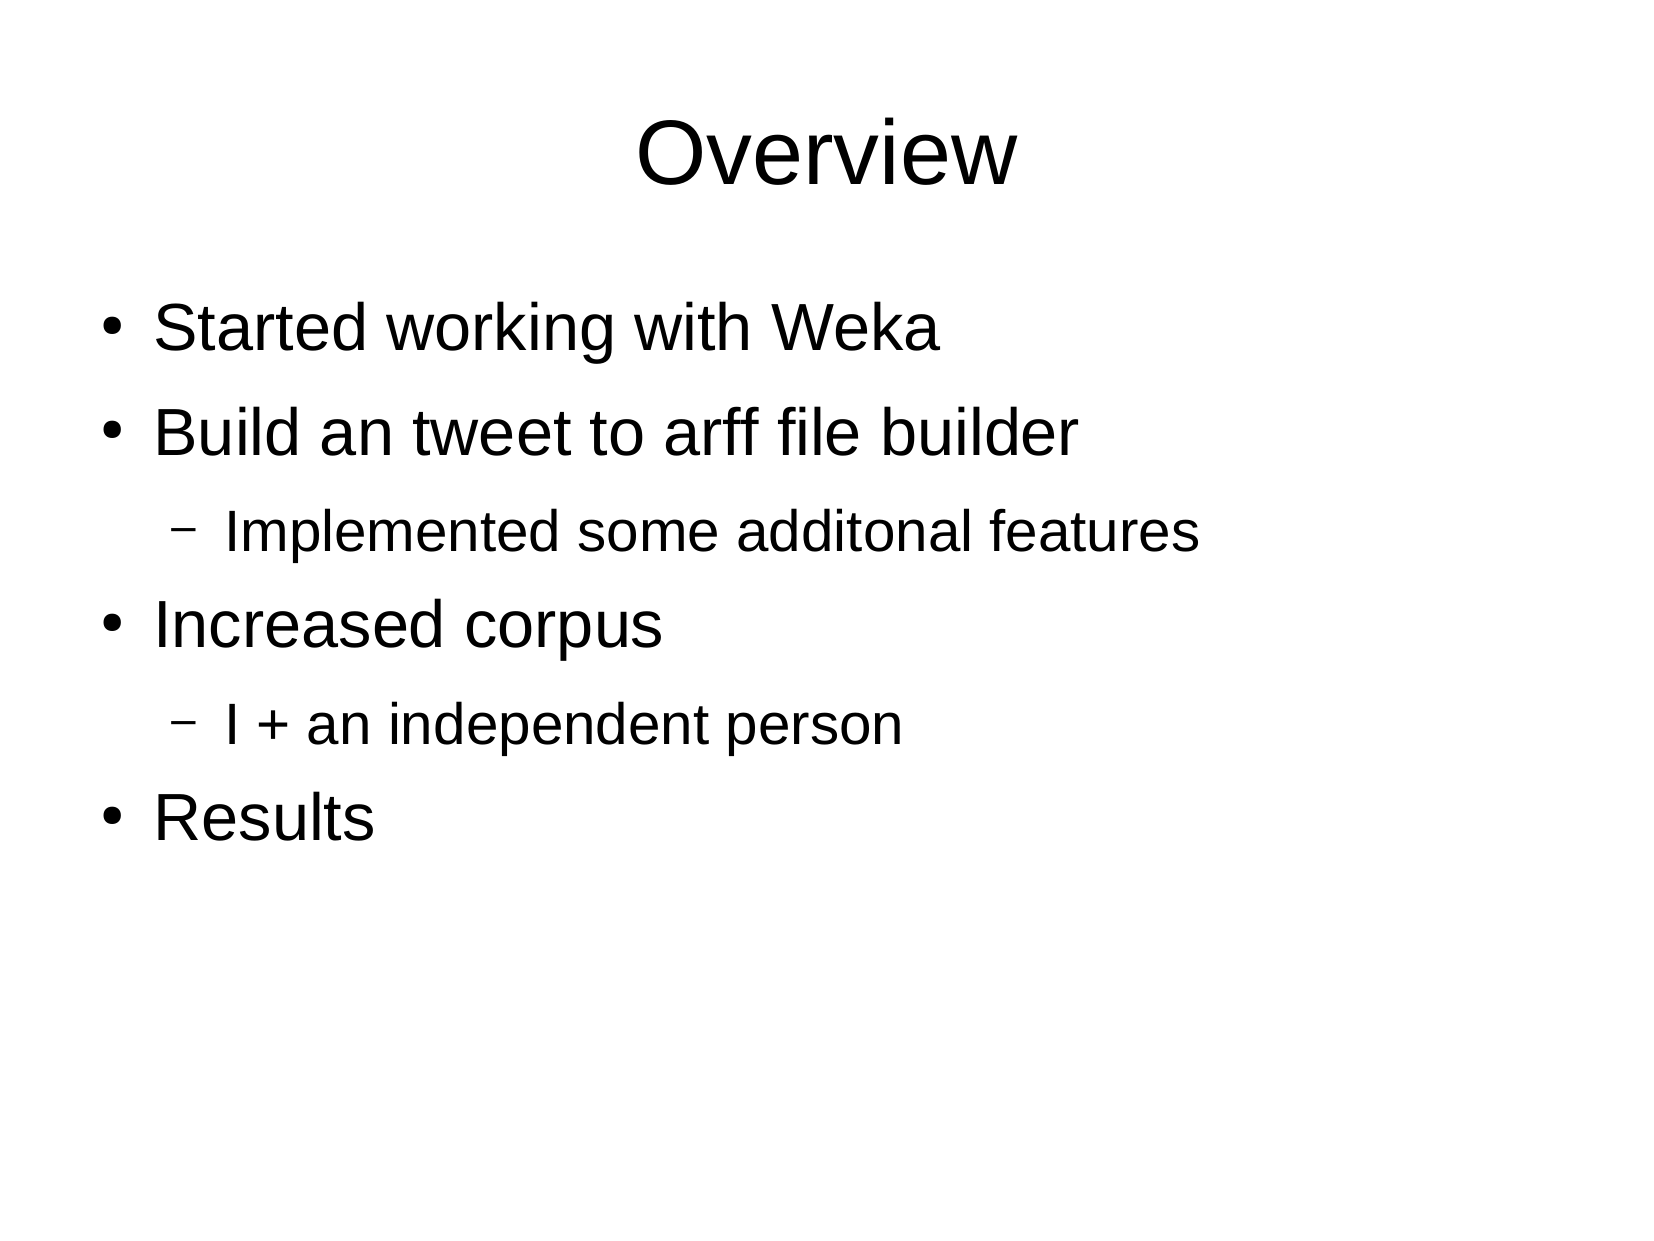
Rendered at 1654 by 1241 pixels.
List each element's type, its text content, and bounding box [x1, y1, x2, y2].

list Started working with Weka Build an tweet to arff file builder Implemented some additonal features Increased corpus I + an independent person Results [82, 290, 1571, 1010]
title Overview [82, 49, 1571, 257]
